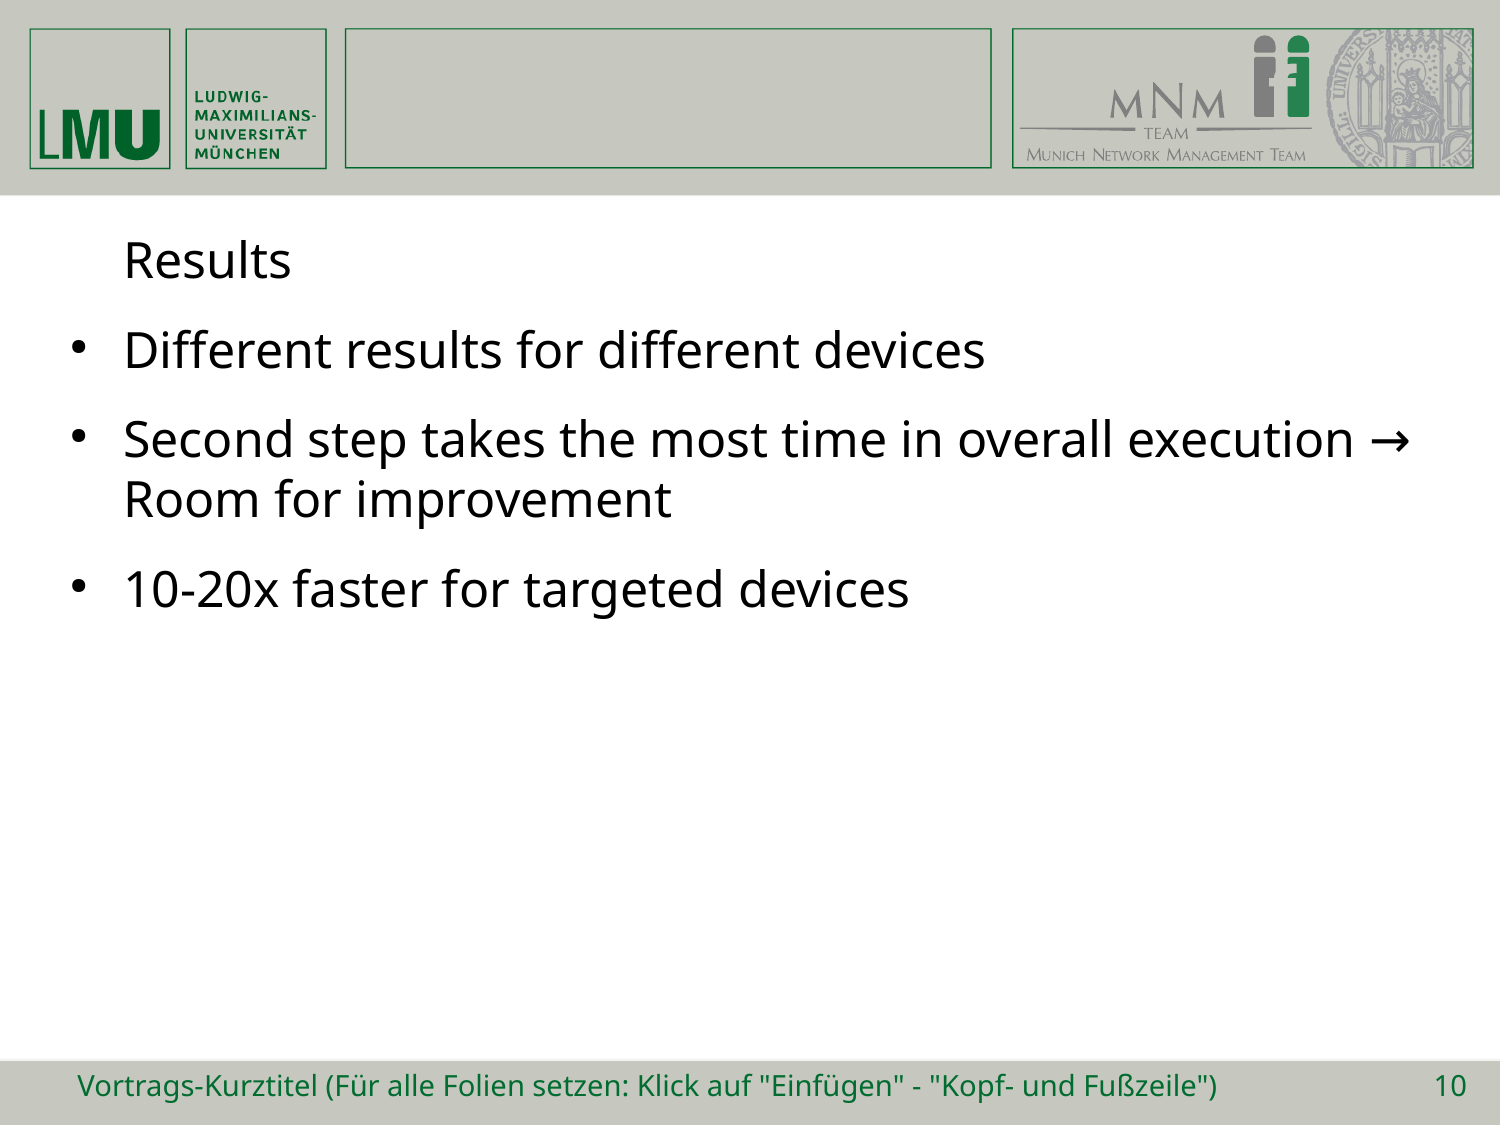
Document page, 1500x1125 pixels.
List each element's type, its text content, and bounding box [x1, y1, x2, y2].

list Results Different results for different devices Second step takes the most time in overall execution → Room for improvement 10-20x faster for targeted devices [37, 221, 1459, 1025]
title [339, 101, 987, 177]
footer Vortrags-Kurztitel (Für alle Folien setzen: Klick auf "Einfügen" - "Kopf- und Fußzeile") [62, 1059, 1331, 1108]
picture [0, 0, 1500, 196]
picture [0, 1059, 1500, 1125]
slide_number <number> [1352, 1059, 1483, 1108]
